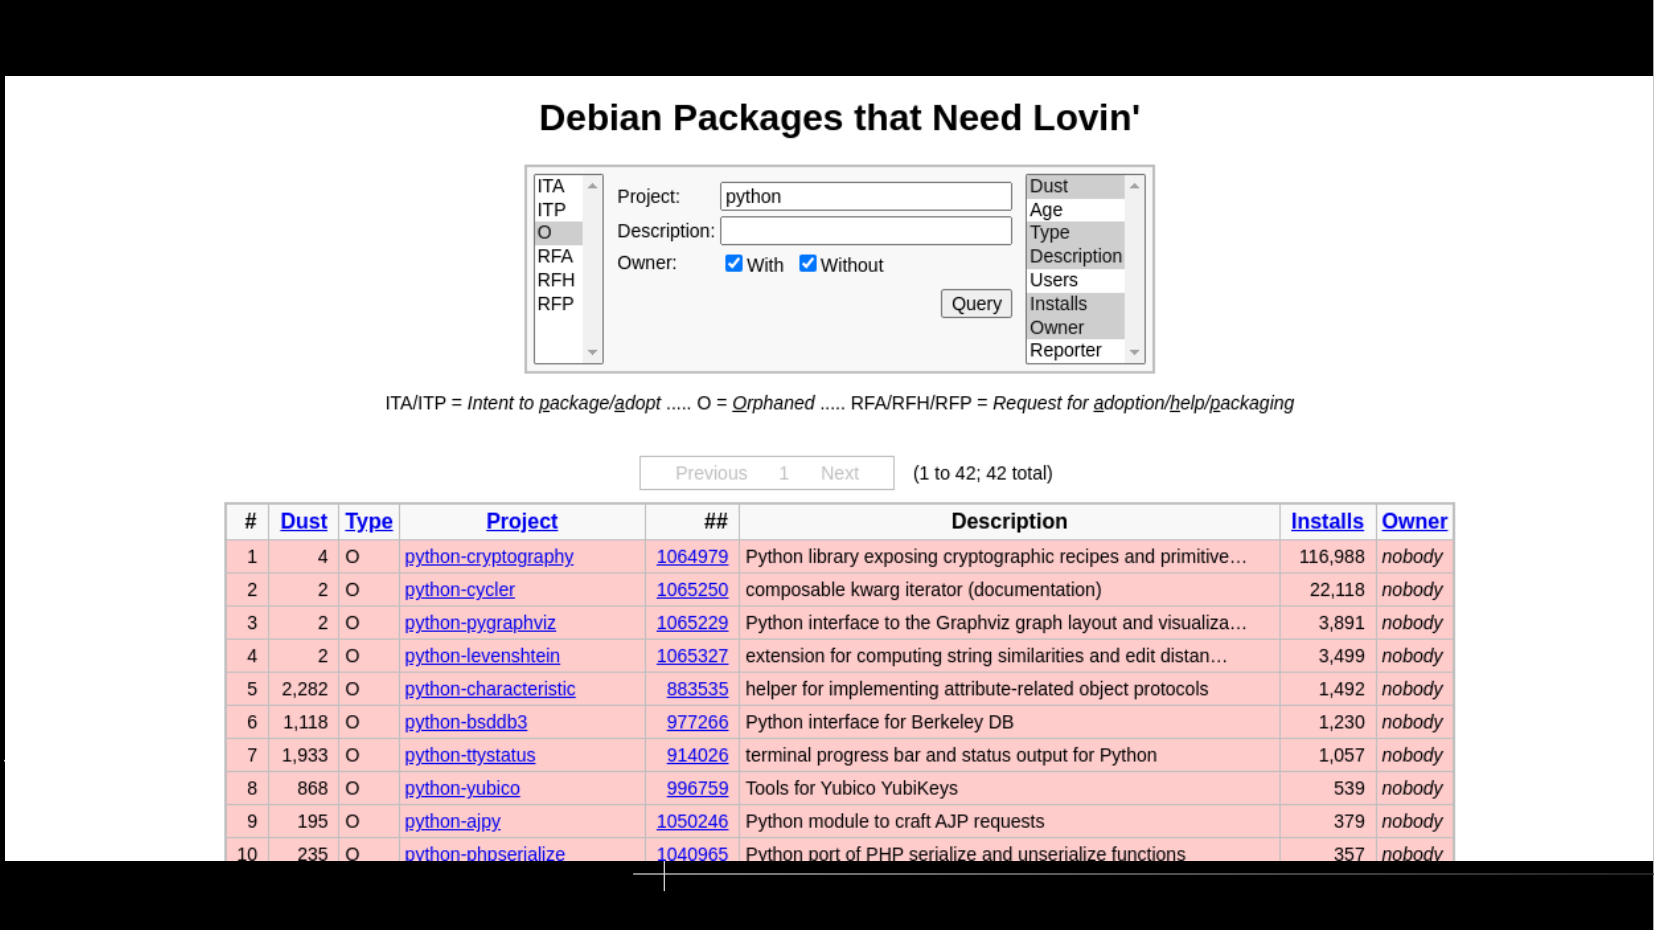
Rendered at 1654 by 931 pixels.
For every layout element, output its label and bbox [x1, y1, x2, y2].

picture [5, 76, 1654, 861]
